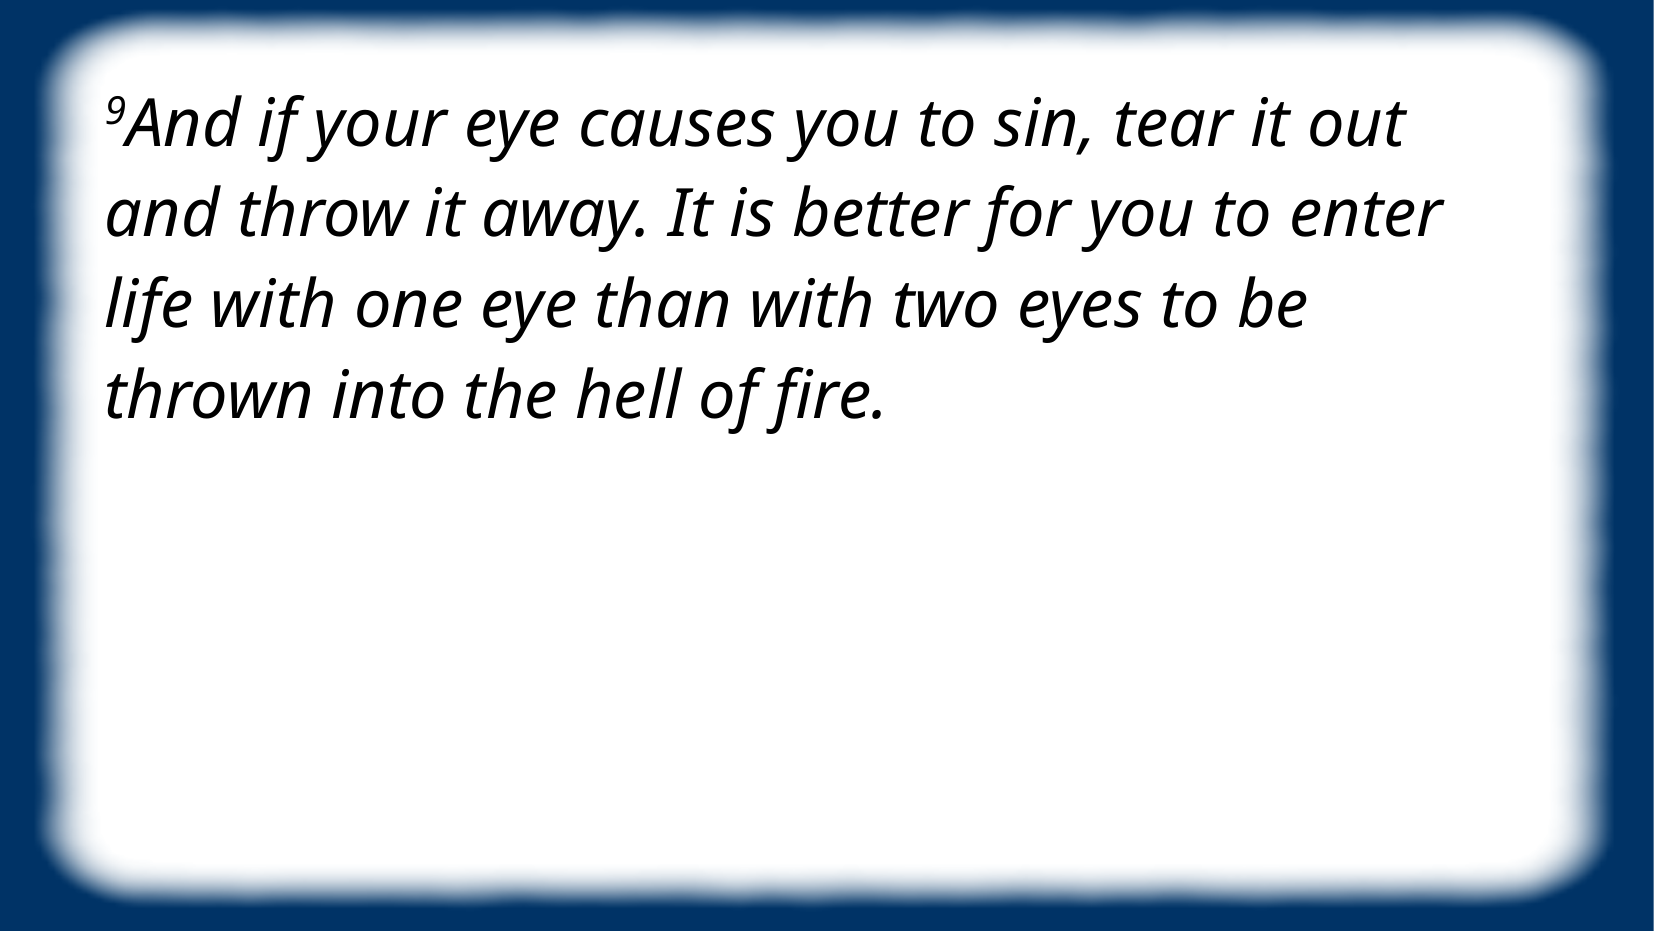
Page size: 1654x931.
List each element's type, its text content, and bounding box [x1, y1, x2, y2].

picture [0, 0, 1654, 931]
text_box 9And if your eye causes you to sin, tear it out and throw it away. It is better for you to enter life with one eye than with two eyes to be thrown into the hell of fire. [90, 67, 1546, 438]
